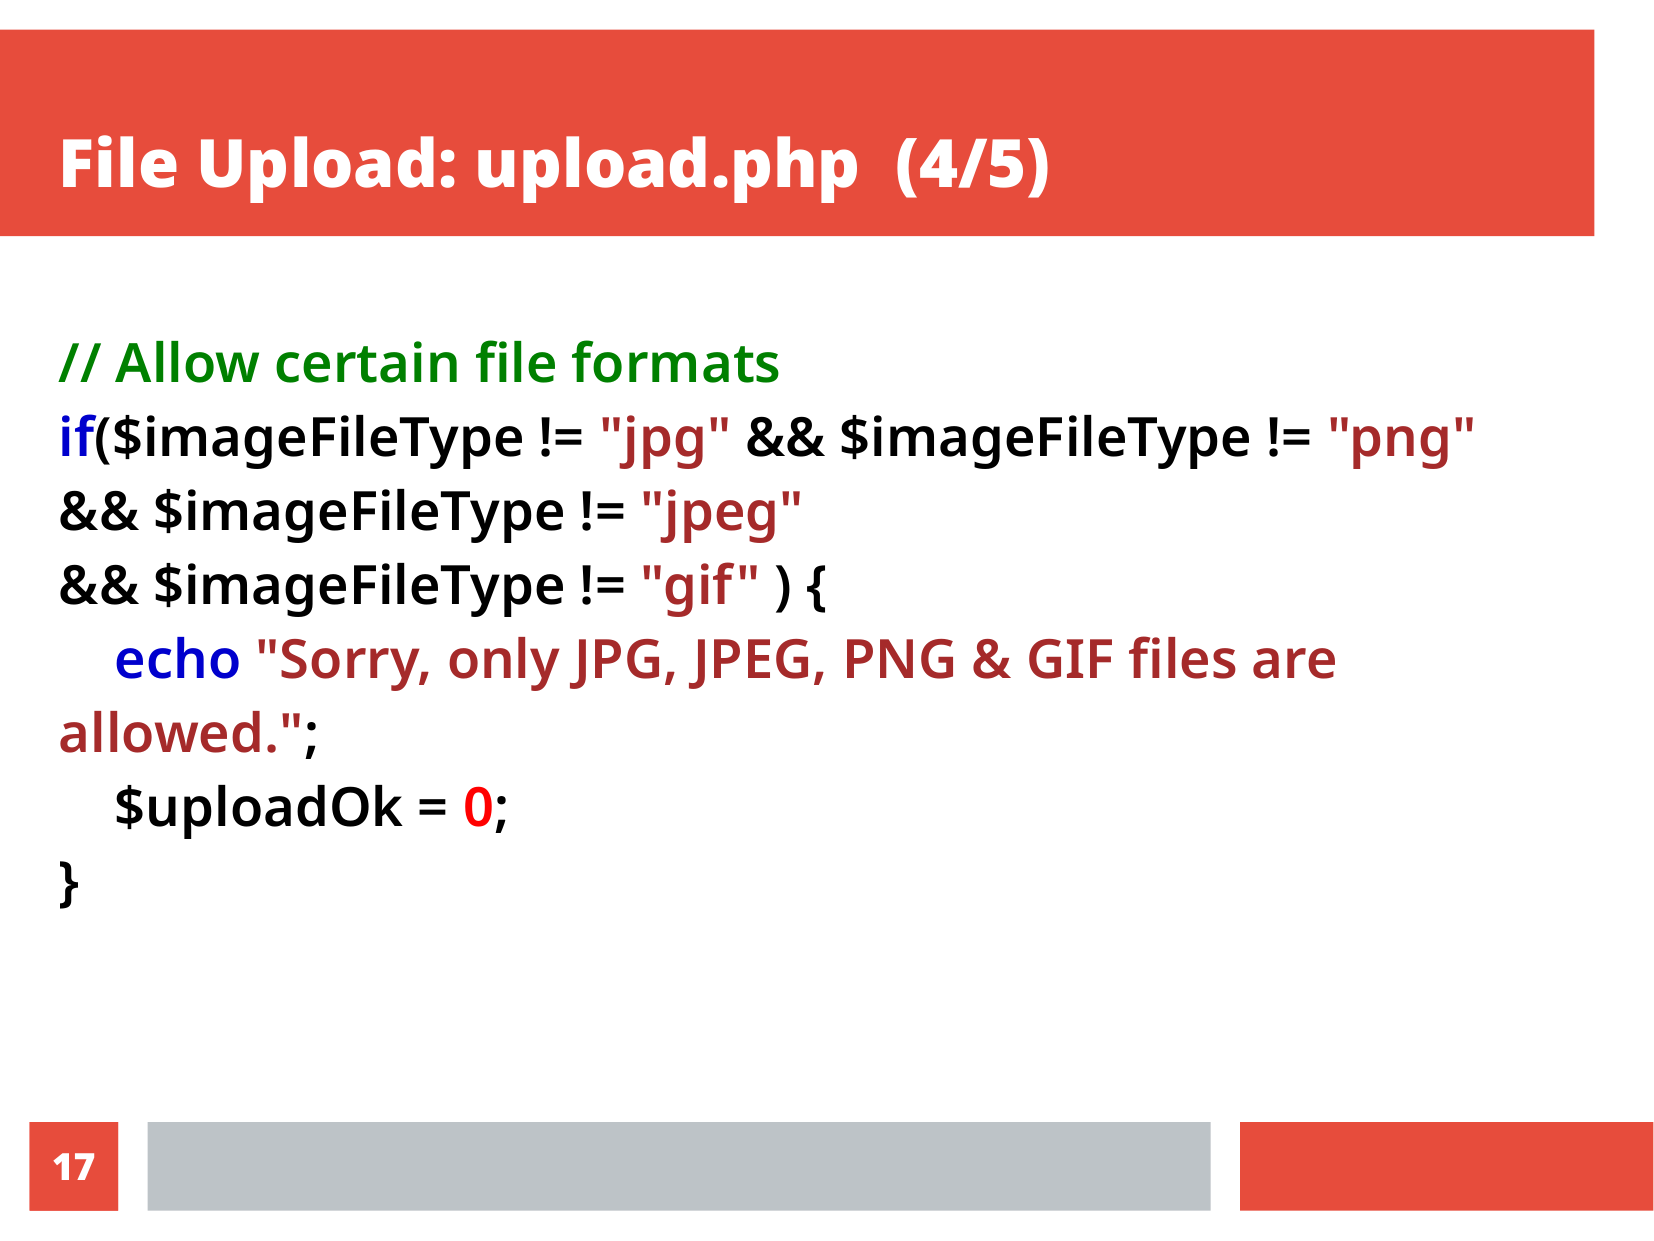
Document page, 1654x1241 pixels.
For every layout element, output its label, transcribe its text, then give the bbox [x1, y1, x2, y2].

list // Allow certain file formats if($imageFileType != "jpg" && $imageFileType != "png" && $imageFileType != "jpeg" && $imageFileType != "gif" ) { echo "Sorry, only JPG, JPEG, PNG & GIF files are allowed."; $uploadOk = 0; } [59, 324, 1565, 1093]
title File Upload: upload.php (4/5) [59, 59, 1595, 207]
